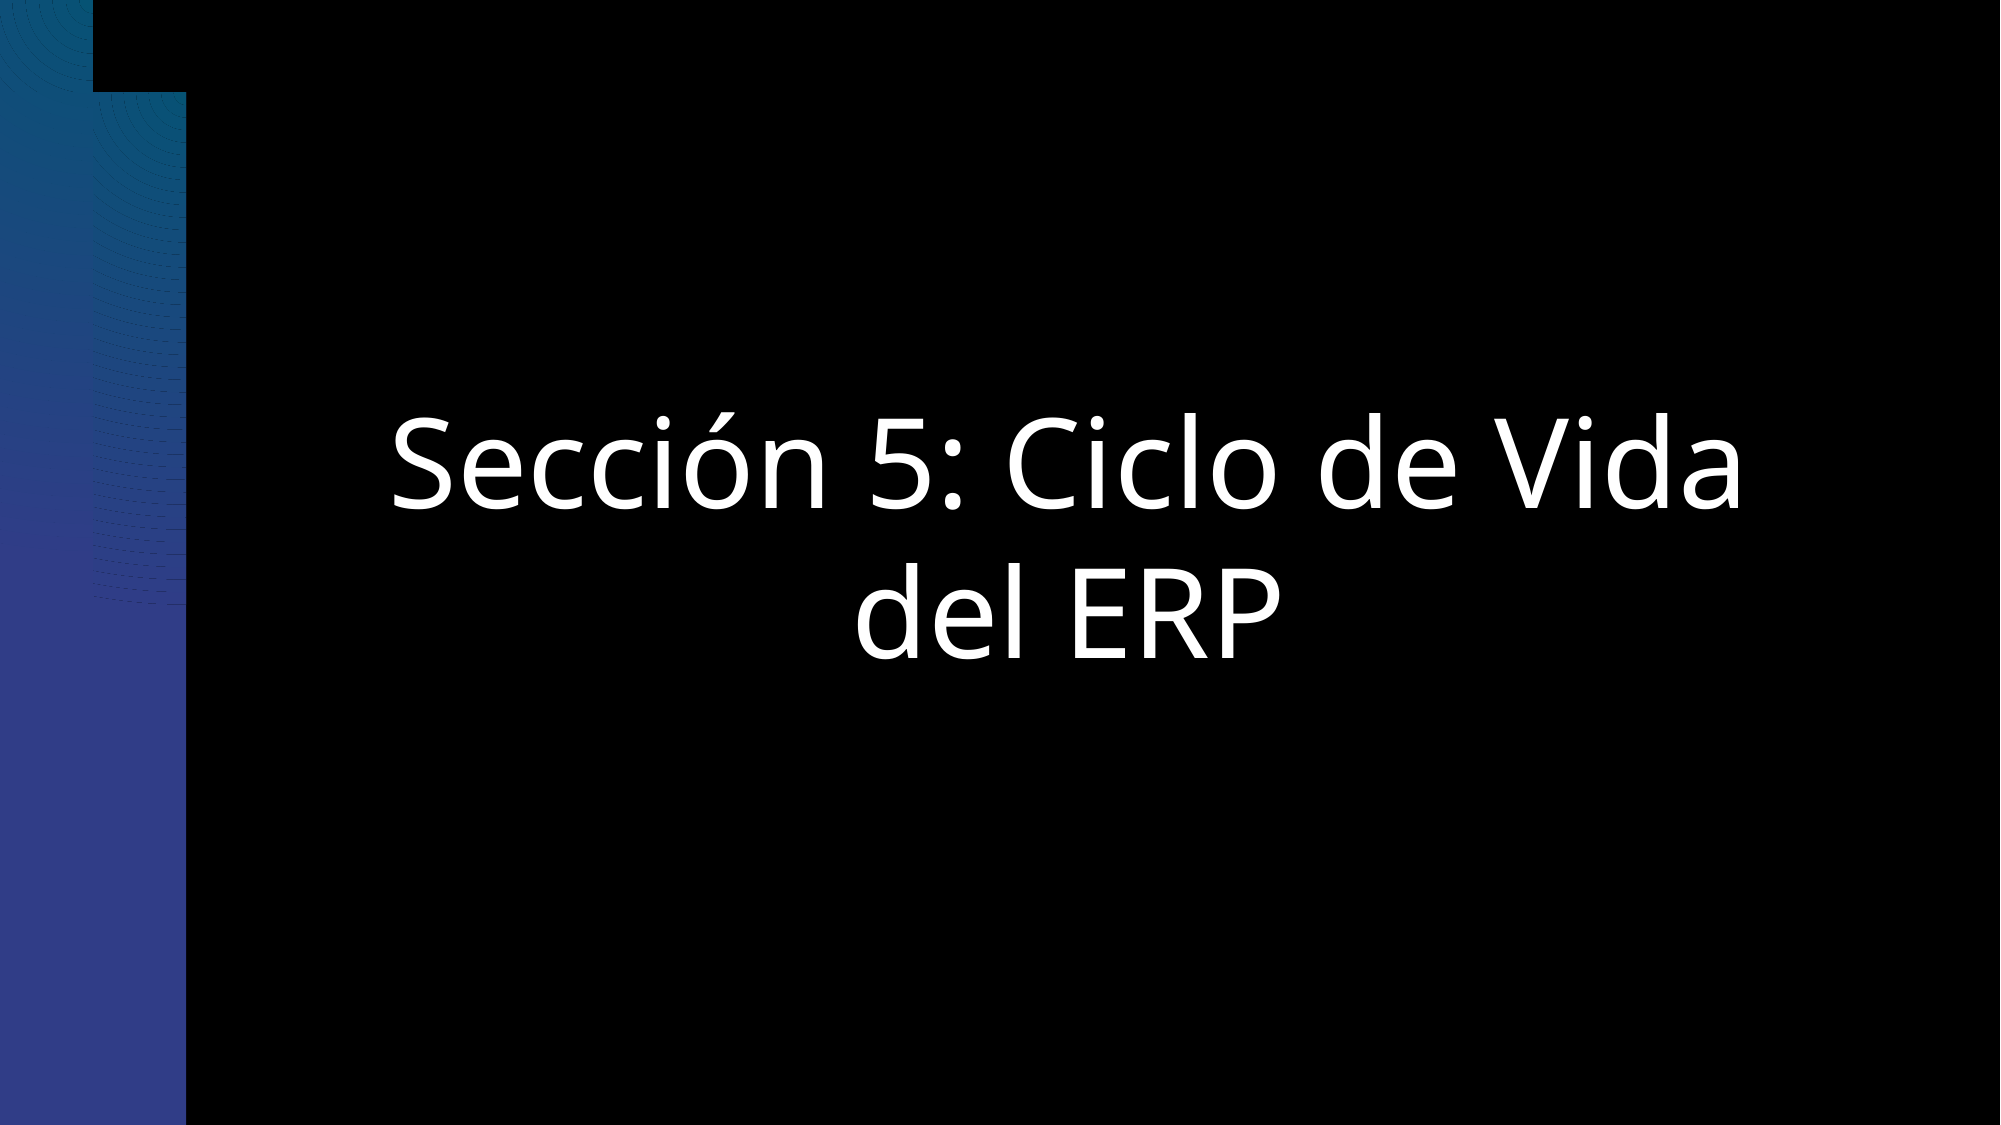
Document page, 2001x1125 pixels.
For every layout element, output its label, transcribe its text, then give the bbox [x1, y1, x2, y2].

title Sección 5: Ciclo de Vida del ERP [290, 376, 1848, 749]
